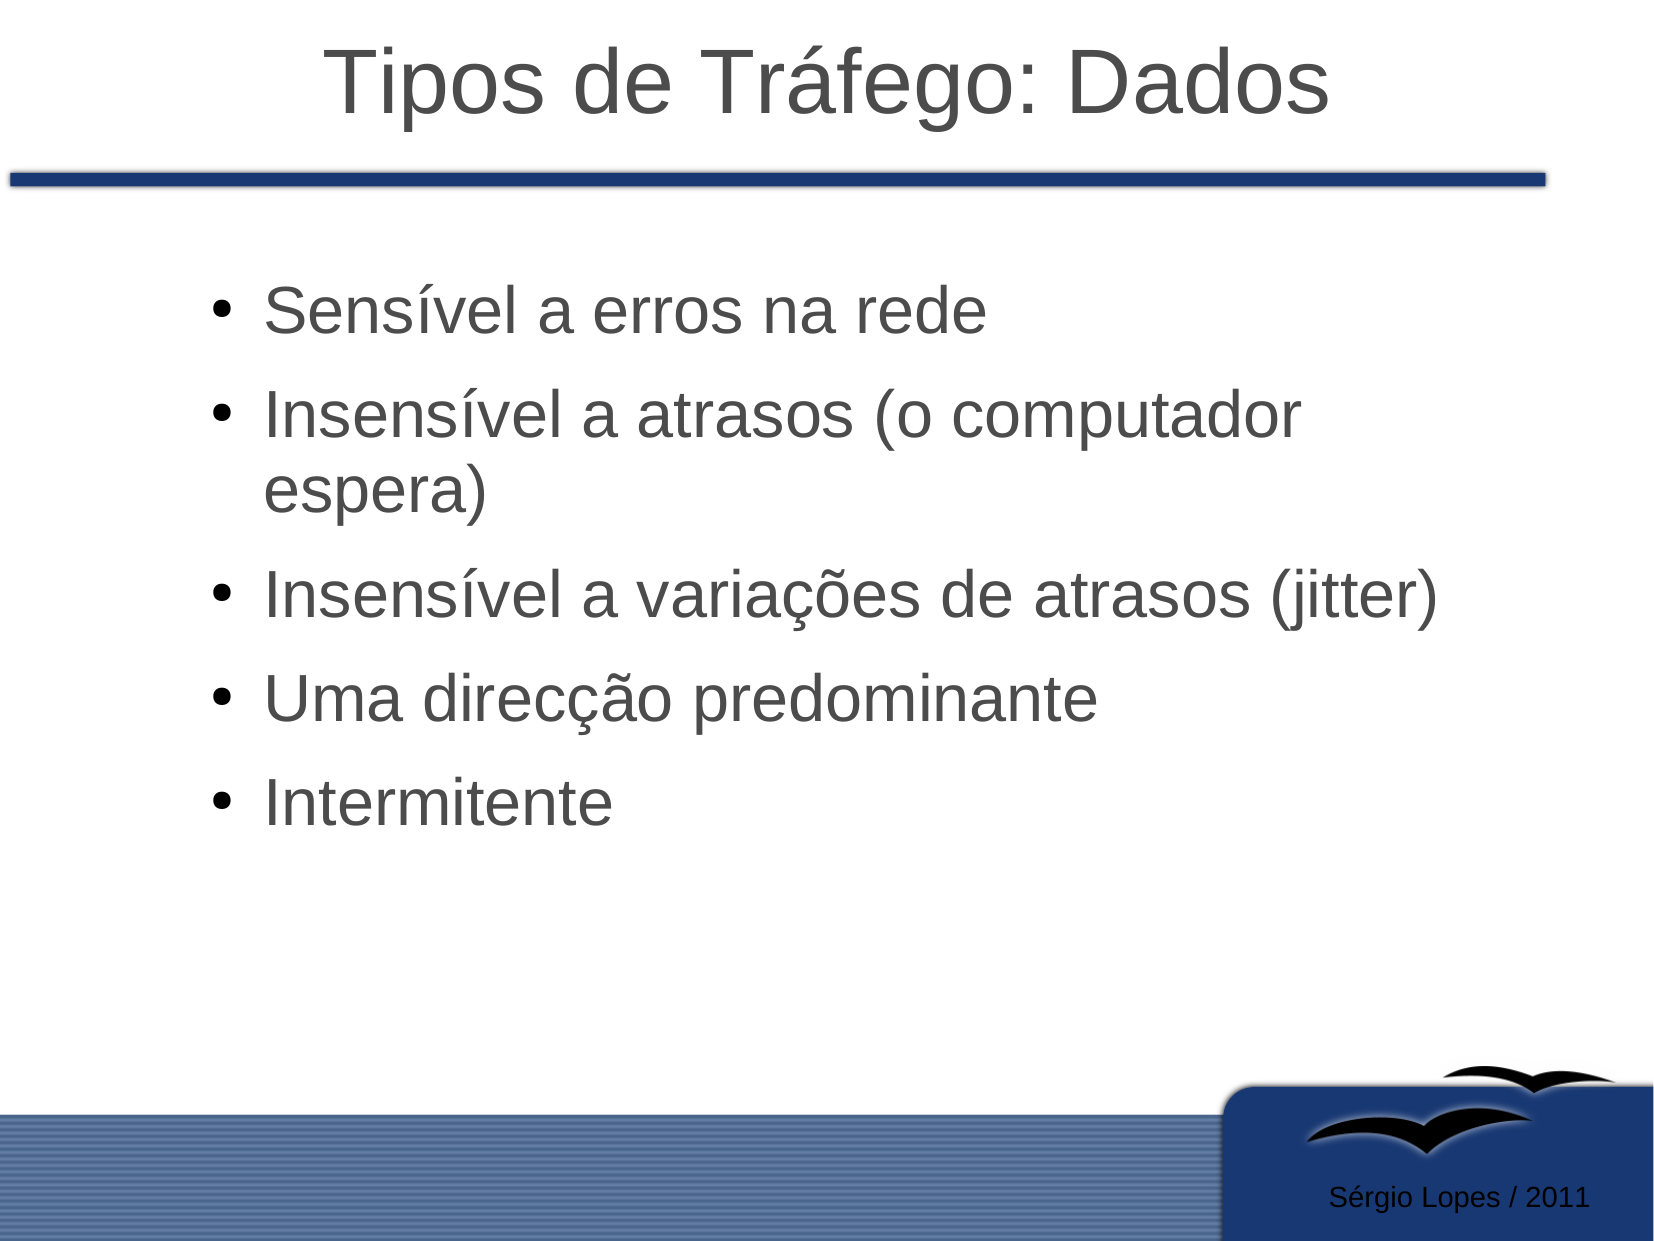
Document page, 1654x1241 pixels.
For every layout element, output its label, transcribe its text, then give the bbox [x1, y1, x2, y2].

list Sensível a erros na rede Insensível a atrasos (o computador espera) Insensível a variações de atrasos (jitter) Uma direcção predominante Intermitente [121, 273, 1534, 1056]
title Tipos de Tráfego: Dados [121, 0, 1534, 164]
text_box Sérgio Lopes / 2011 [1328, 1181, 1588, 1214]
picture [0, 0, 1654, 1241]
